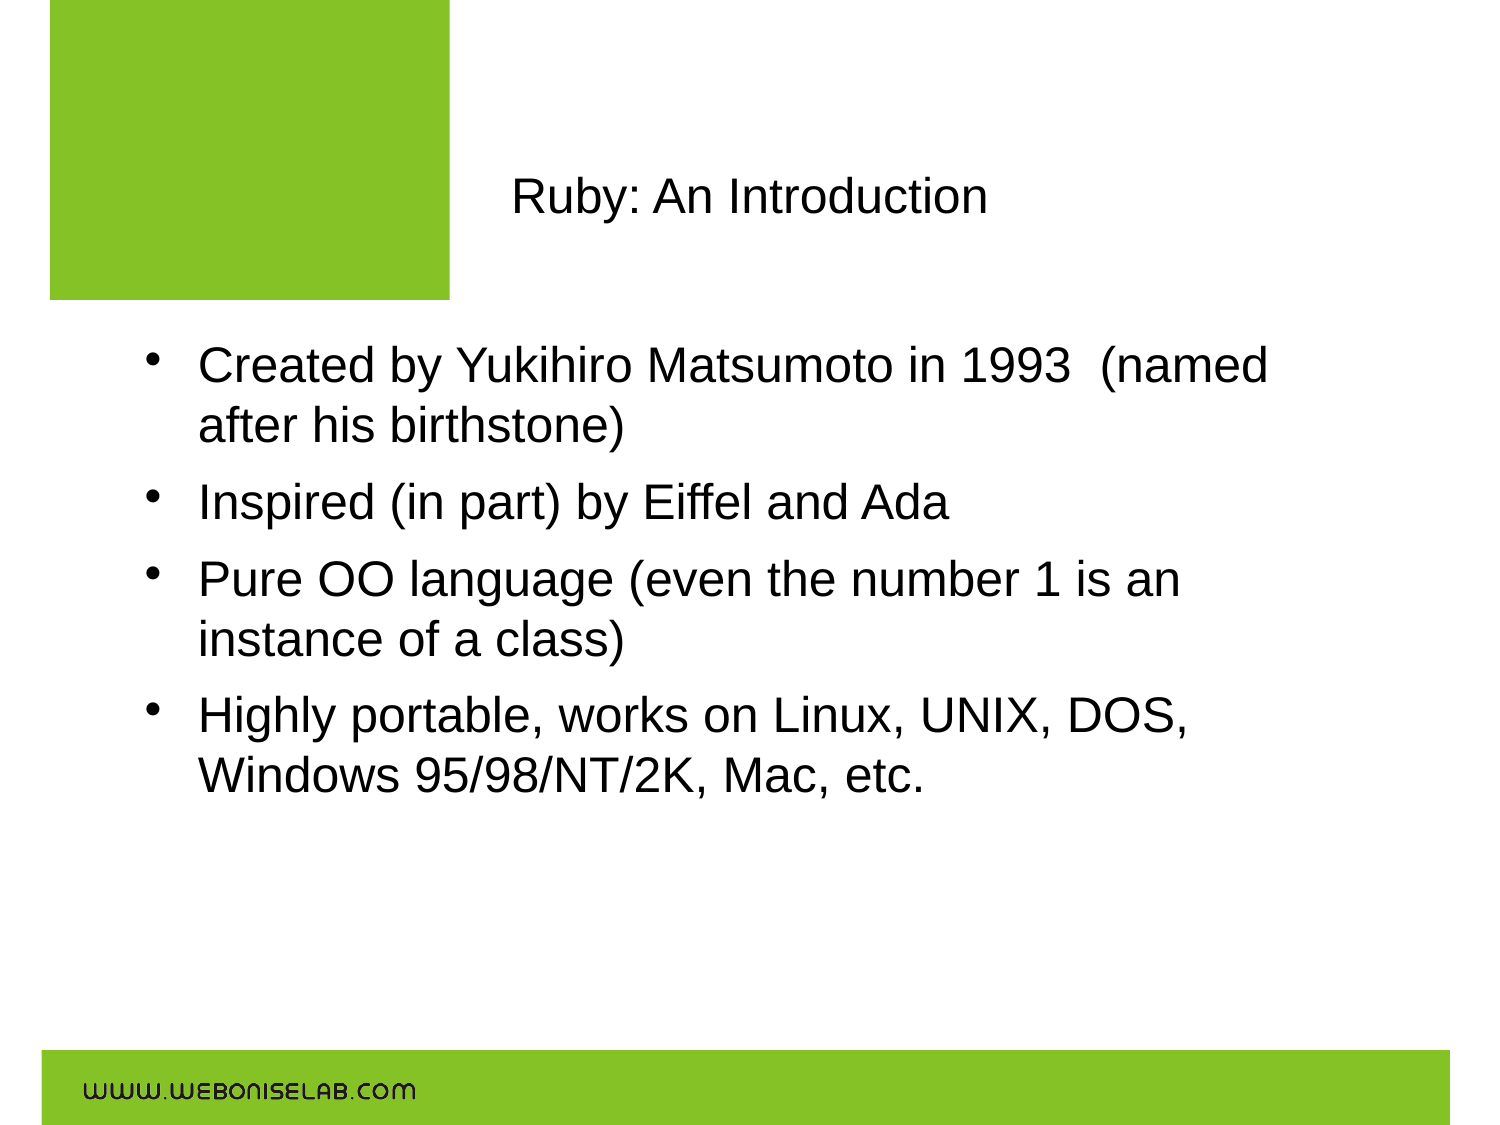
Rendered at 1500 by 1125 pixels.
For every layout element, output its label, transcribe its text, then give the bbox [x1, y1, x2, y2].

picture [83, 1083, 415, 1100]
title Ruby: An Introduction [112, 99, 1388, 288]
list Created by Yukihiro Matsumoto in 1993 (named after his birthstone) Inspired (in part) by Eiffel and Ada Pure OO language (even the number 1 is an instance of a class) Highly portable, works on Linux, UNIX, DOS, Windows 95/98/NT/2K, Mac, etc. [112, 324, 1388, 1001]
